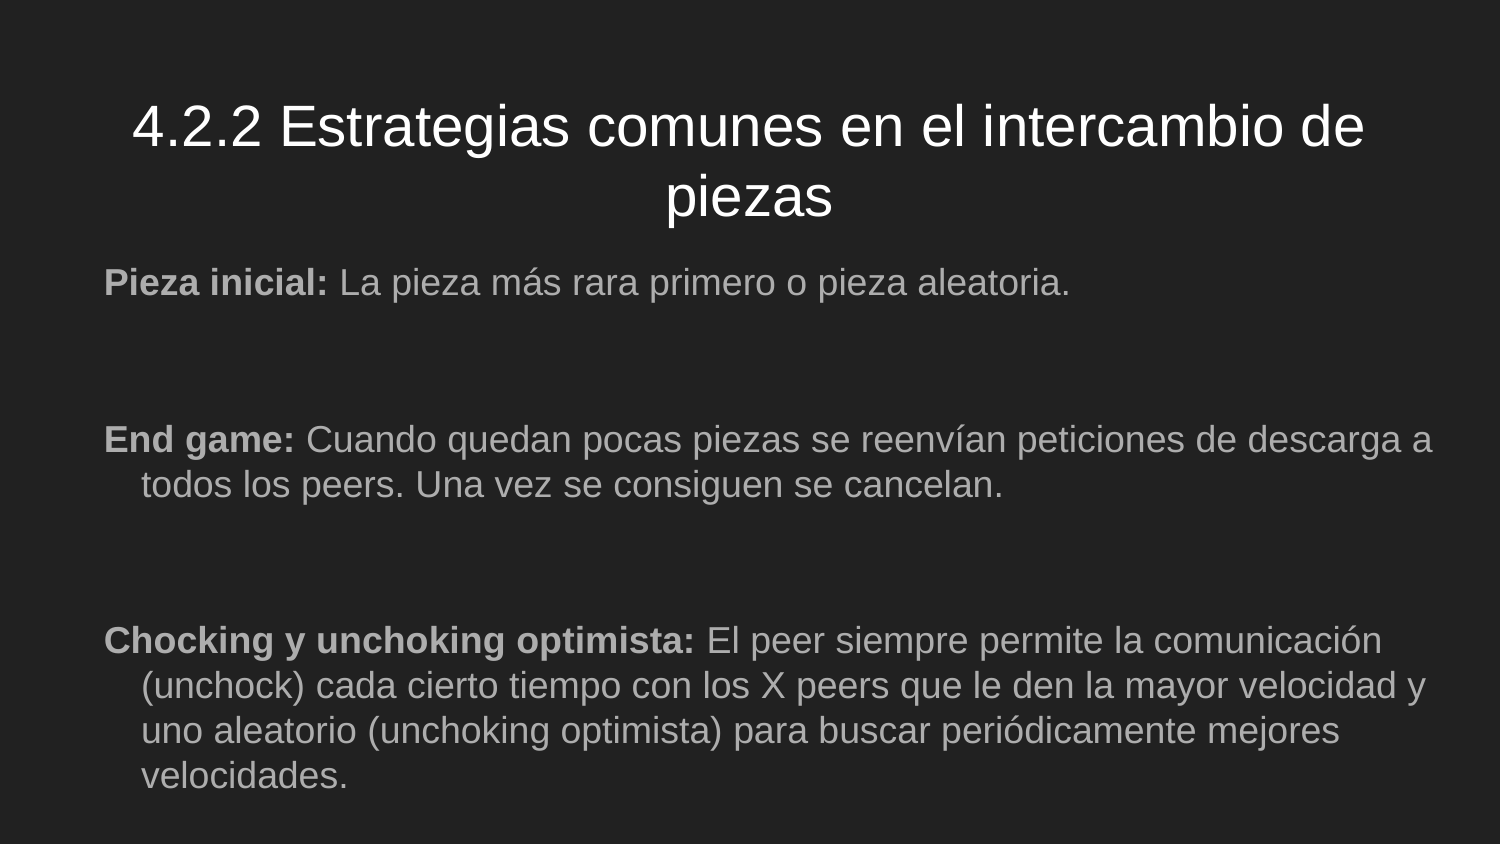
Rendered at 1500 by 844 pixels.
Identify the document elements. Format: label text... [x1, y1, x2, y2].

title 4.2.2 Estrategias comunes en el intercambio de piezas [51, 72, 1449, 167]
list Pieza inicial: La pieza más rara primero o pieza aleatoria. End game: Cuando quedan pocas piezas se reenvían peticiones de descarga a todos los peers. Una vez se consiguen se cancelan. Chocking y unchoking optimista: El peer siempre permite la comunicación (unchock) cada cierto tiempo con los X peers que le den la mayor velocidad y uno aleatorio (unchoking optimista) para buscar periódicamente mejores velocidades. [51, 243, 1449, 844]
